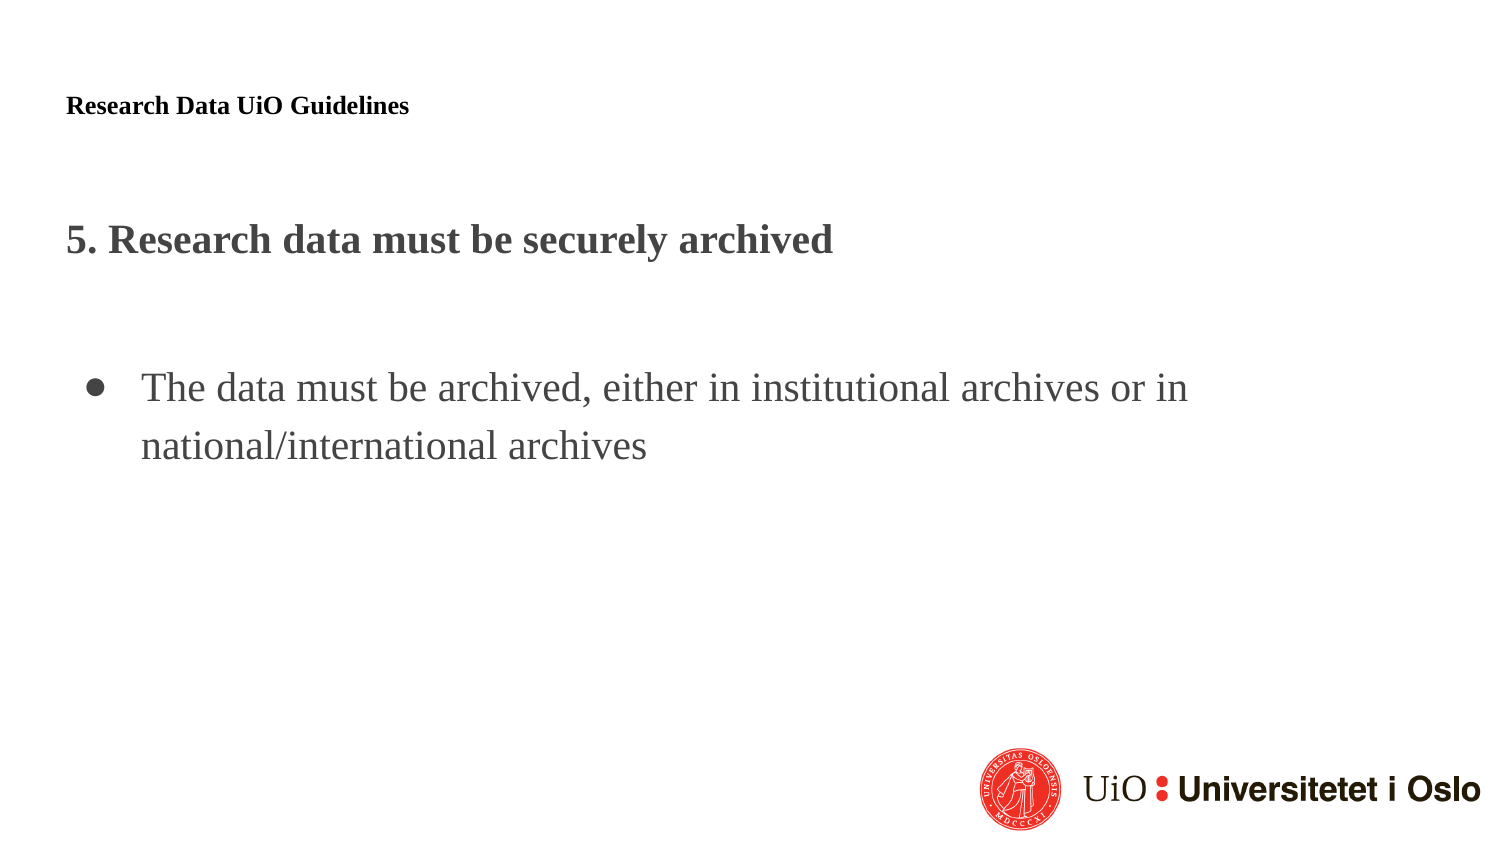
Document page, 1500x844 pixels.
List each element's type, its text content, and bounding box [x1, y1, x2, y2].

picture [970, 742, 1500, 837]
title Research Data UiO Guidelines [51, 72, 1449, 167]
list 5. Research data must be securely archived The data must be archived, either in institutional archives or in national/international archives [51, 189, 1449, 750]
